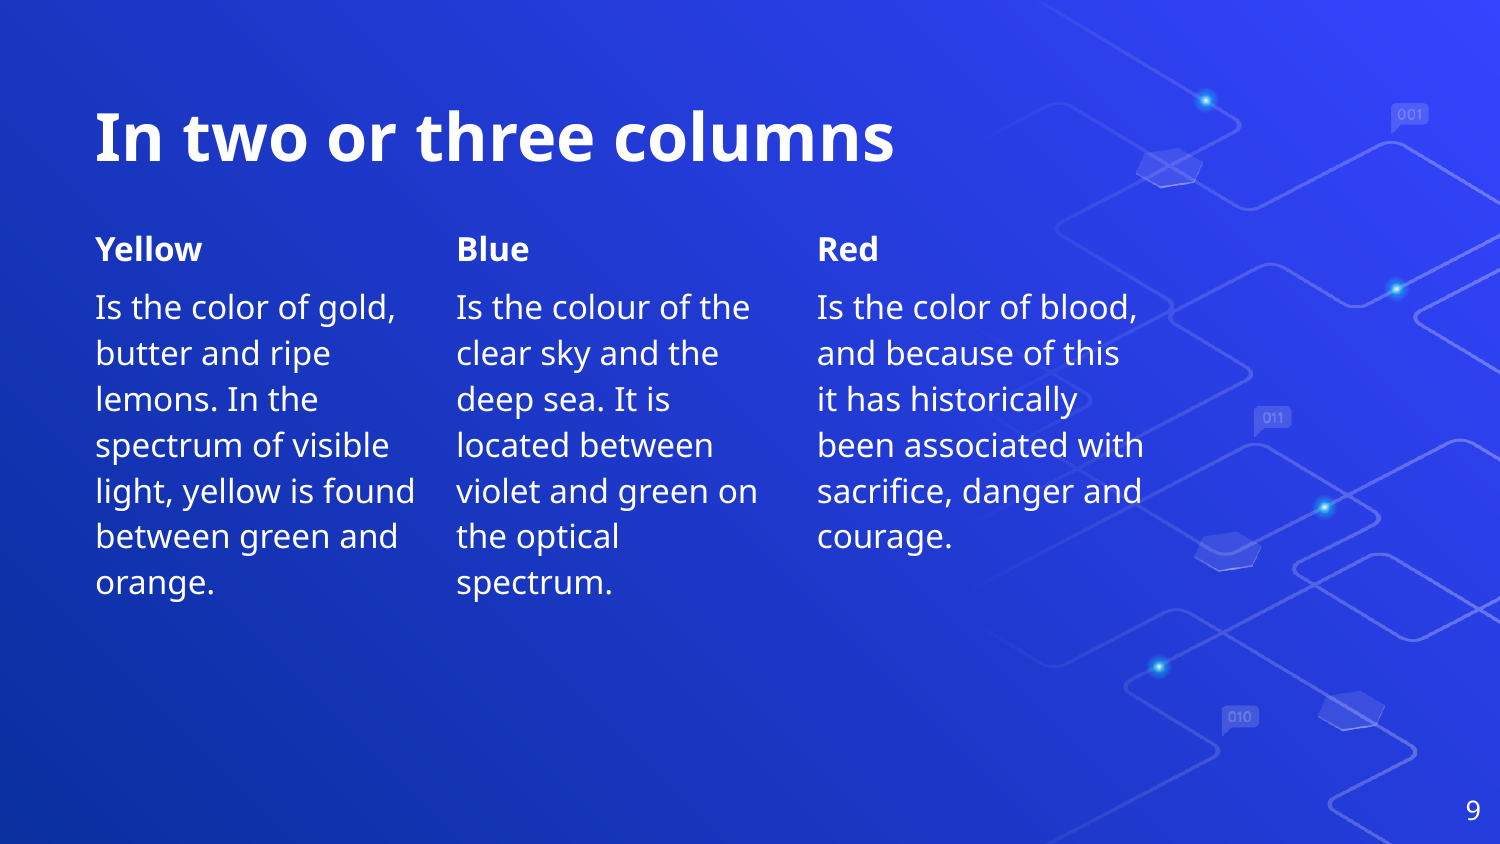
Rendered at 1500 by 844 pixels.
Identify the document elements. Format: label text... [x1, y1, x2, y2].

list Red Is the color of blood, and because of this it has historically been associated with sacrifice, danger and courage. [816, 221, 1146, 748]
list Blue Is the colour of the clear sky and the deep sea. It is located between violet and green on the optical spectrum. [456, 221, 786, 748]
list Yellow Is the color of gold, butter and ripe lemons. In the spectrum of visible light, yellow is found between green and orange. [95, 221, 425, 748]
title In two or three columns [95, 33, 1146, 175]
slide_number <number> [1391, 779, 1482, 844]
picture [0, 0, 1500, 844]
